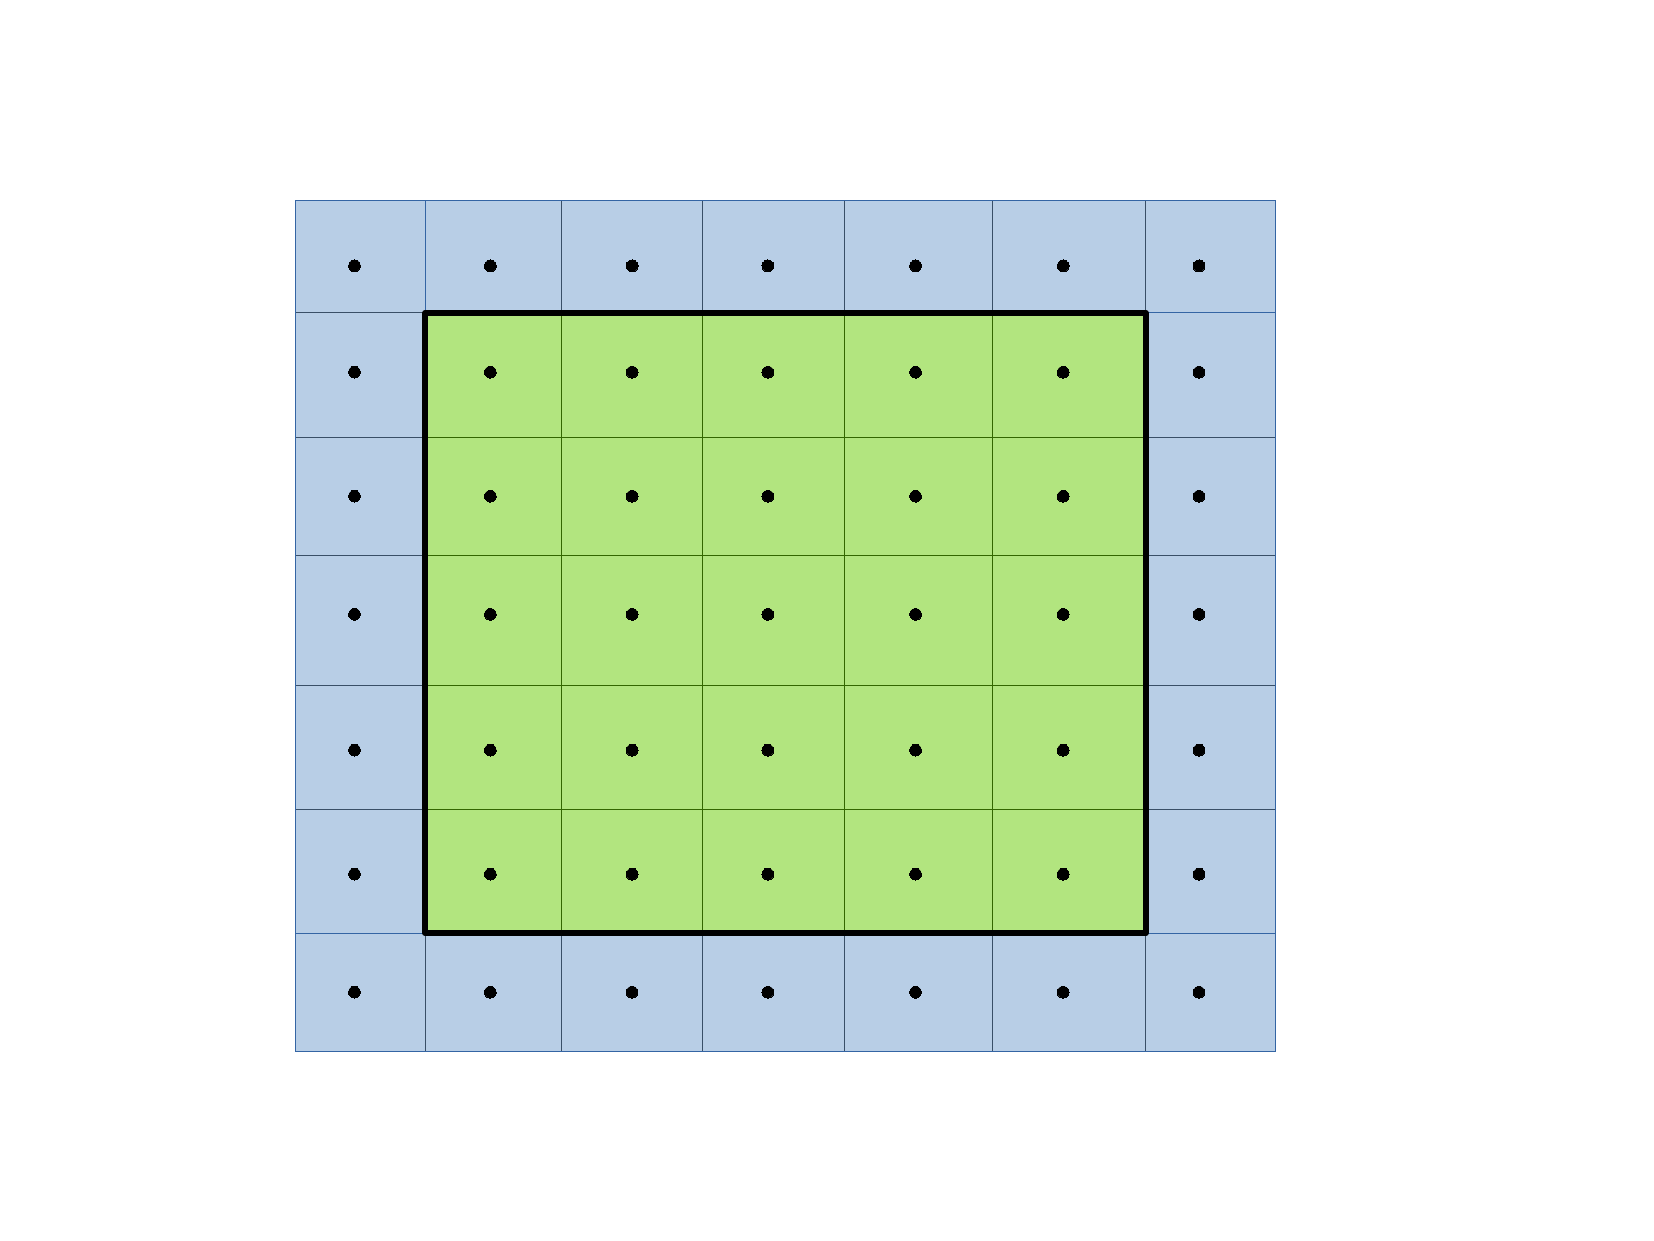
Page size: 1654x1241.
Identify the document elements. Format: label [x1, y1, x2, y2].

text_box [295, 200, 1276, 1052]
